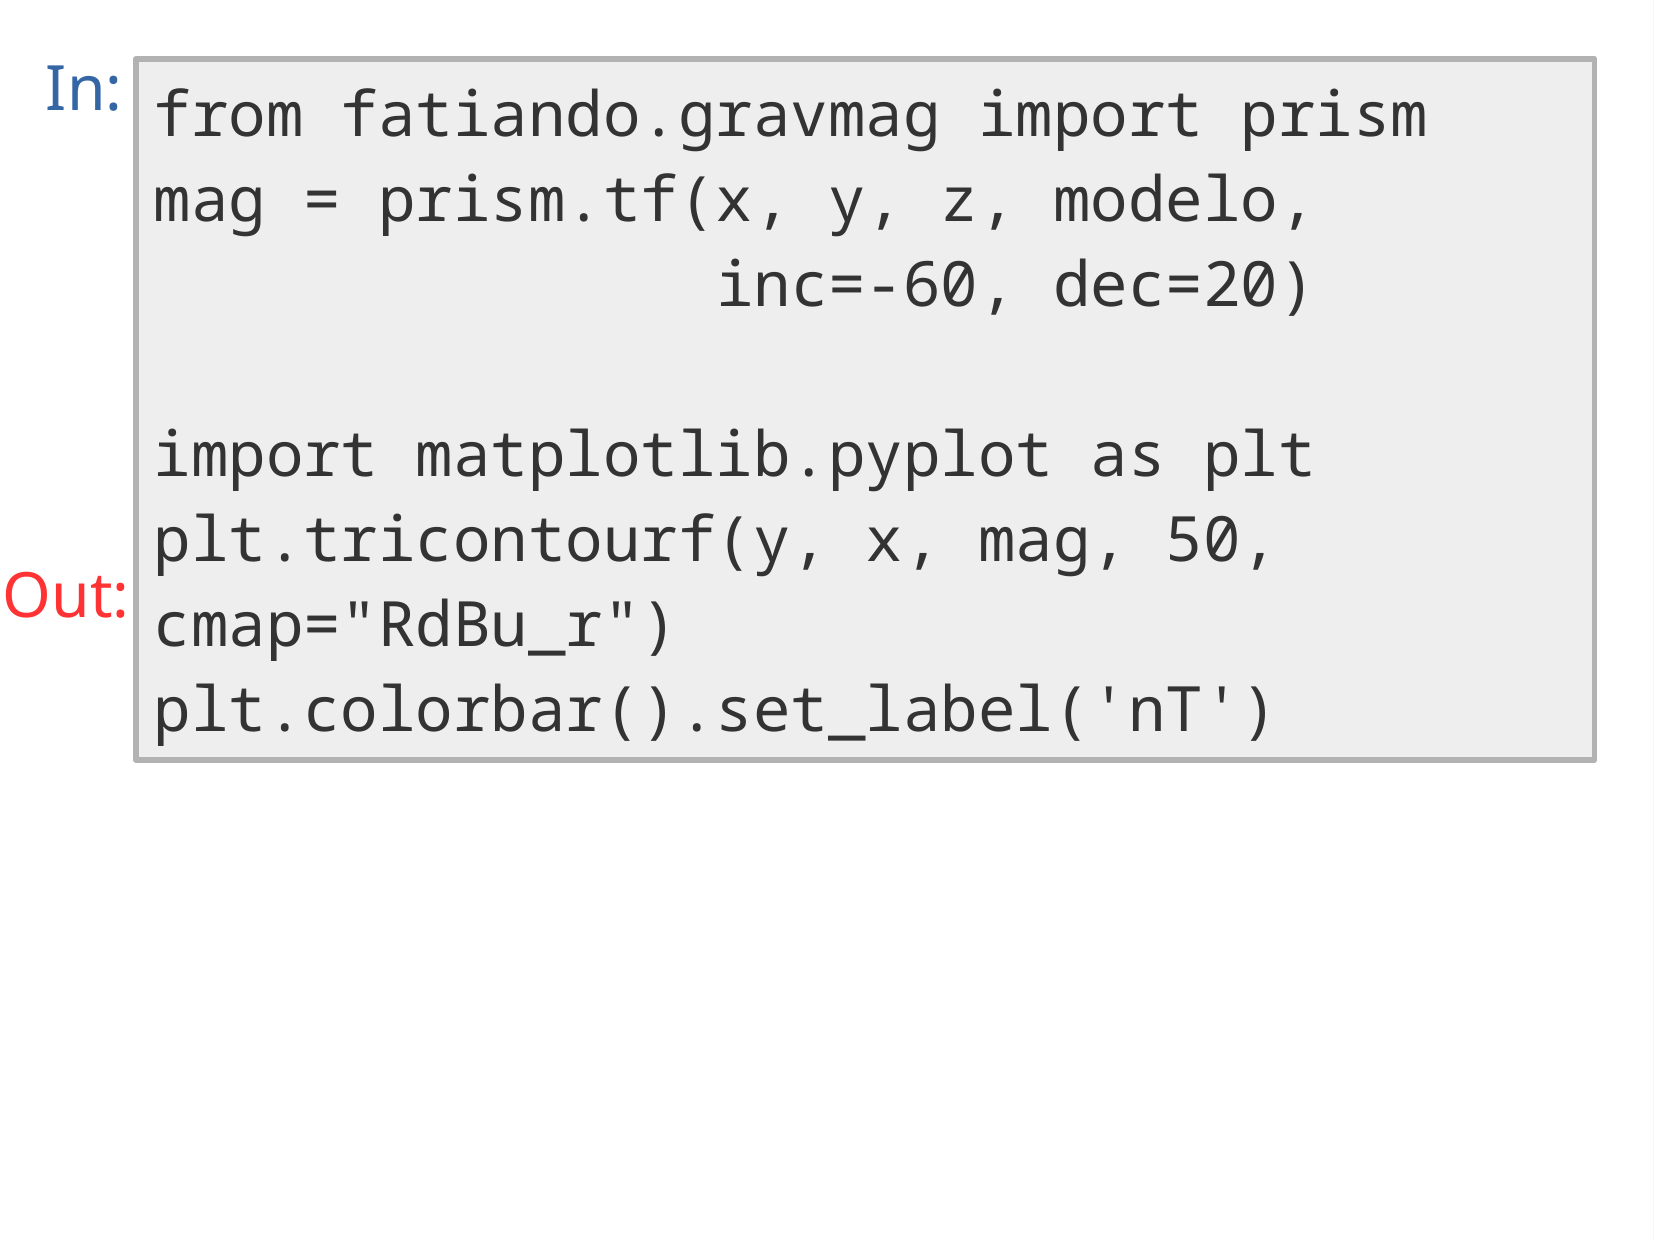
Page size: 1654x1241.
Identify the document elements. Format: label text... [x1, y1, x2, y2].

title In: [23, 8, 178, 163]
title Out: [0, 516, 184, 670]
text_box from fatiando.gravmag import prism mag = prism.tf(x, y, z, modelo, inc=-60, dec=20) import matplotlib.pyplot as plt plt.tricontourf(y, x, mag, 50, cmap="RdBu_r") plt.colorbar().set_label('nT') [135, 59, 1595, 532]
text_box [0, 0, 1654, 1241]
picture [141, 569, 1042, 1170]
